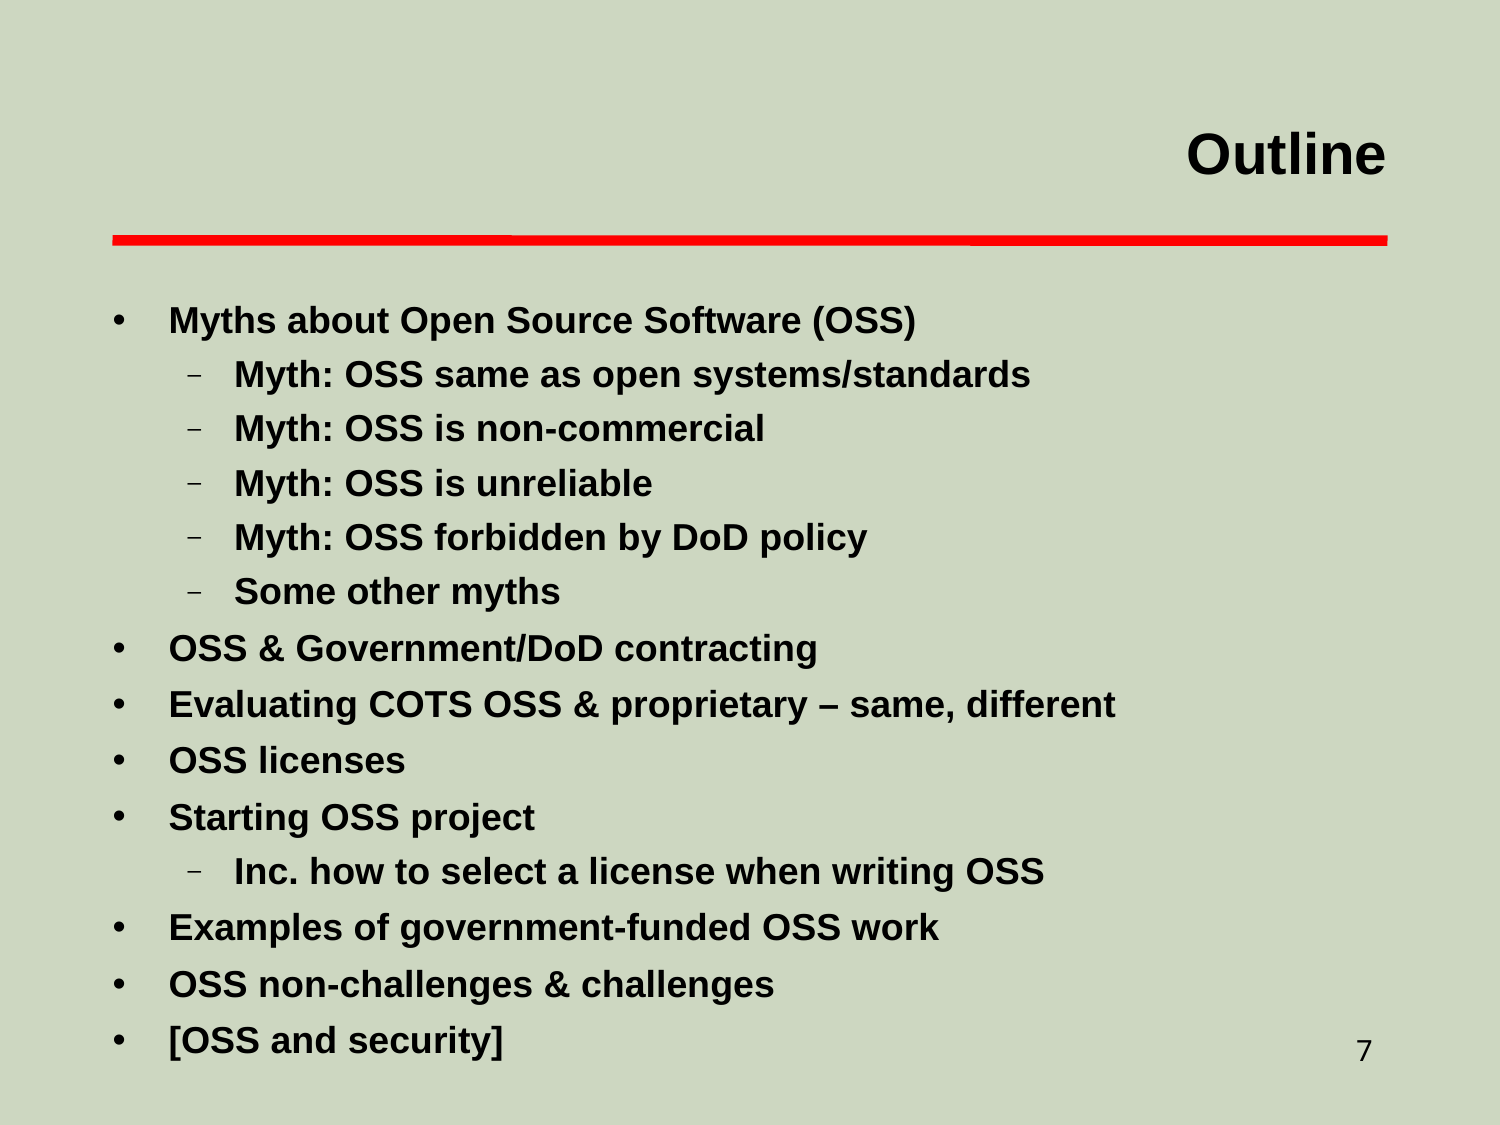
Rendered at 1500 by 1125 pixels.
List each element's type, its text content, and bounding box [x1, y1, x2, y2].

list Myths about Open Source Software (OSS) Myth: OSS same as open systems/standards Myth: OSS is non-commercial Myth: OSS is unreliable Myth: OSS forbidden by DoD policy Some other myths OSS & Government/DoD contracting Evaluating COTS OSS & proprietary – same, different OSS licenses Starting OSS project Inc. how to select a license when writing OSS Examples of government-funded OSS work OSS non-challenges & challenges [OSS and security] [112, 299, 1388, 1084]
title Outline [337, 85, 1388, 224]
